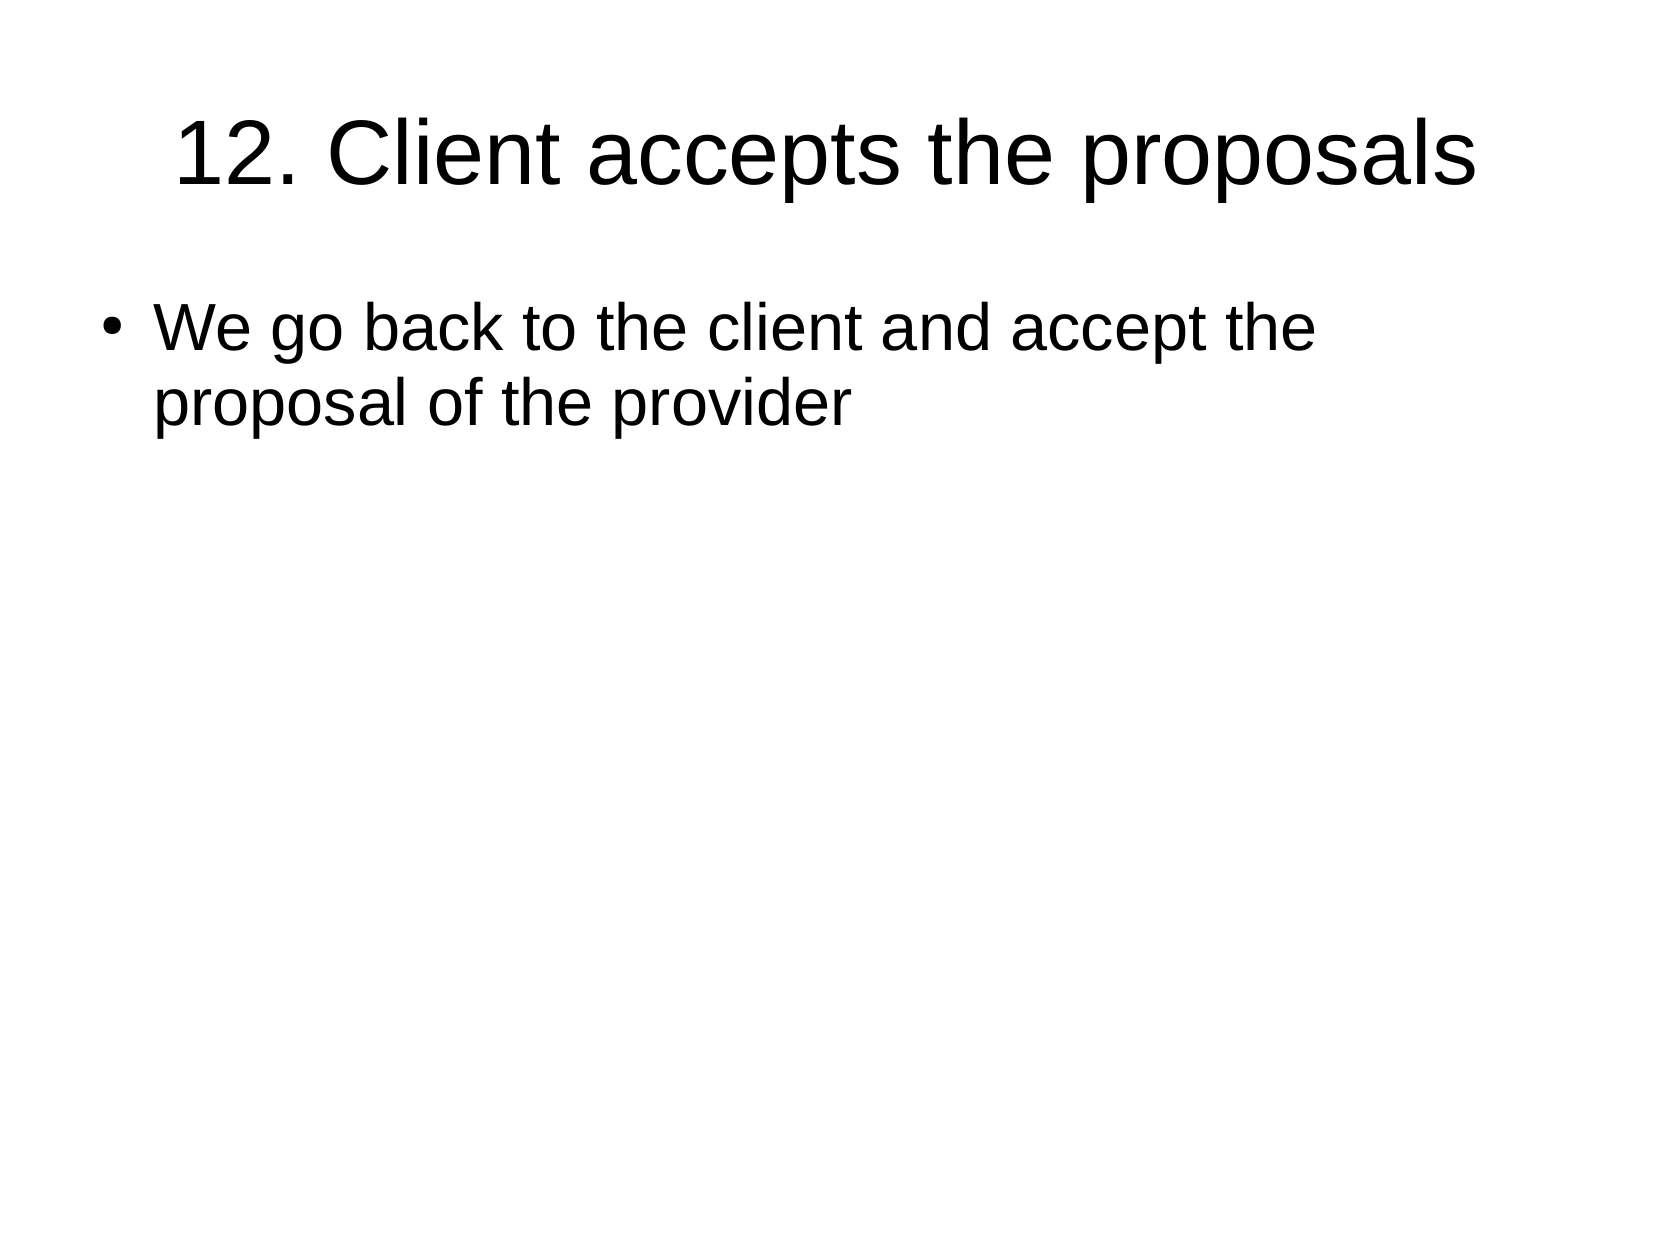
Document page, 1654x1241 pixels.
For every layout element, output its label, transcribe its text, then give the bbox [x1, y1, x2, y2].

title 12. Client accepts the proposals [82, 49, 1571, 257]
list We go back to the client and accept the proposal of the provider [82, 290, 1571, 1010]
